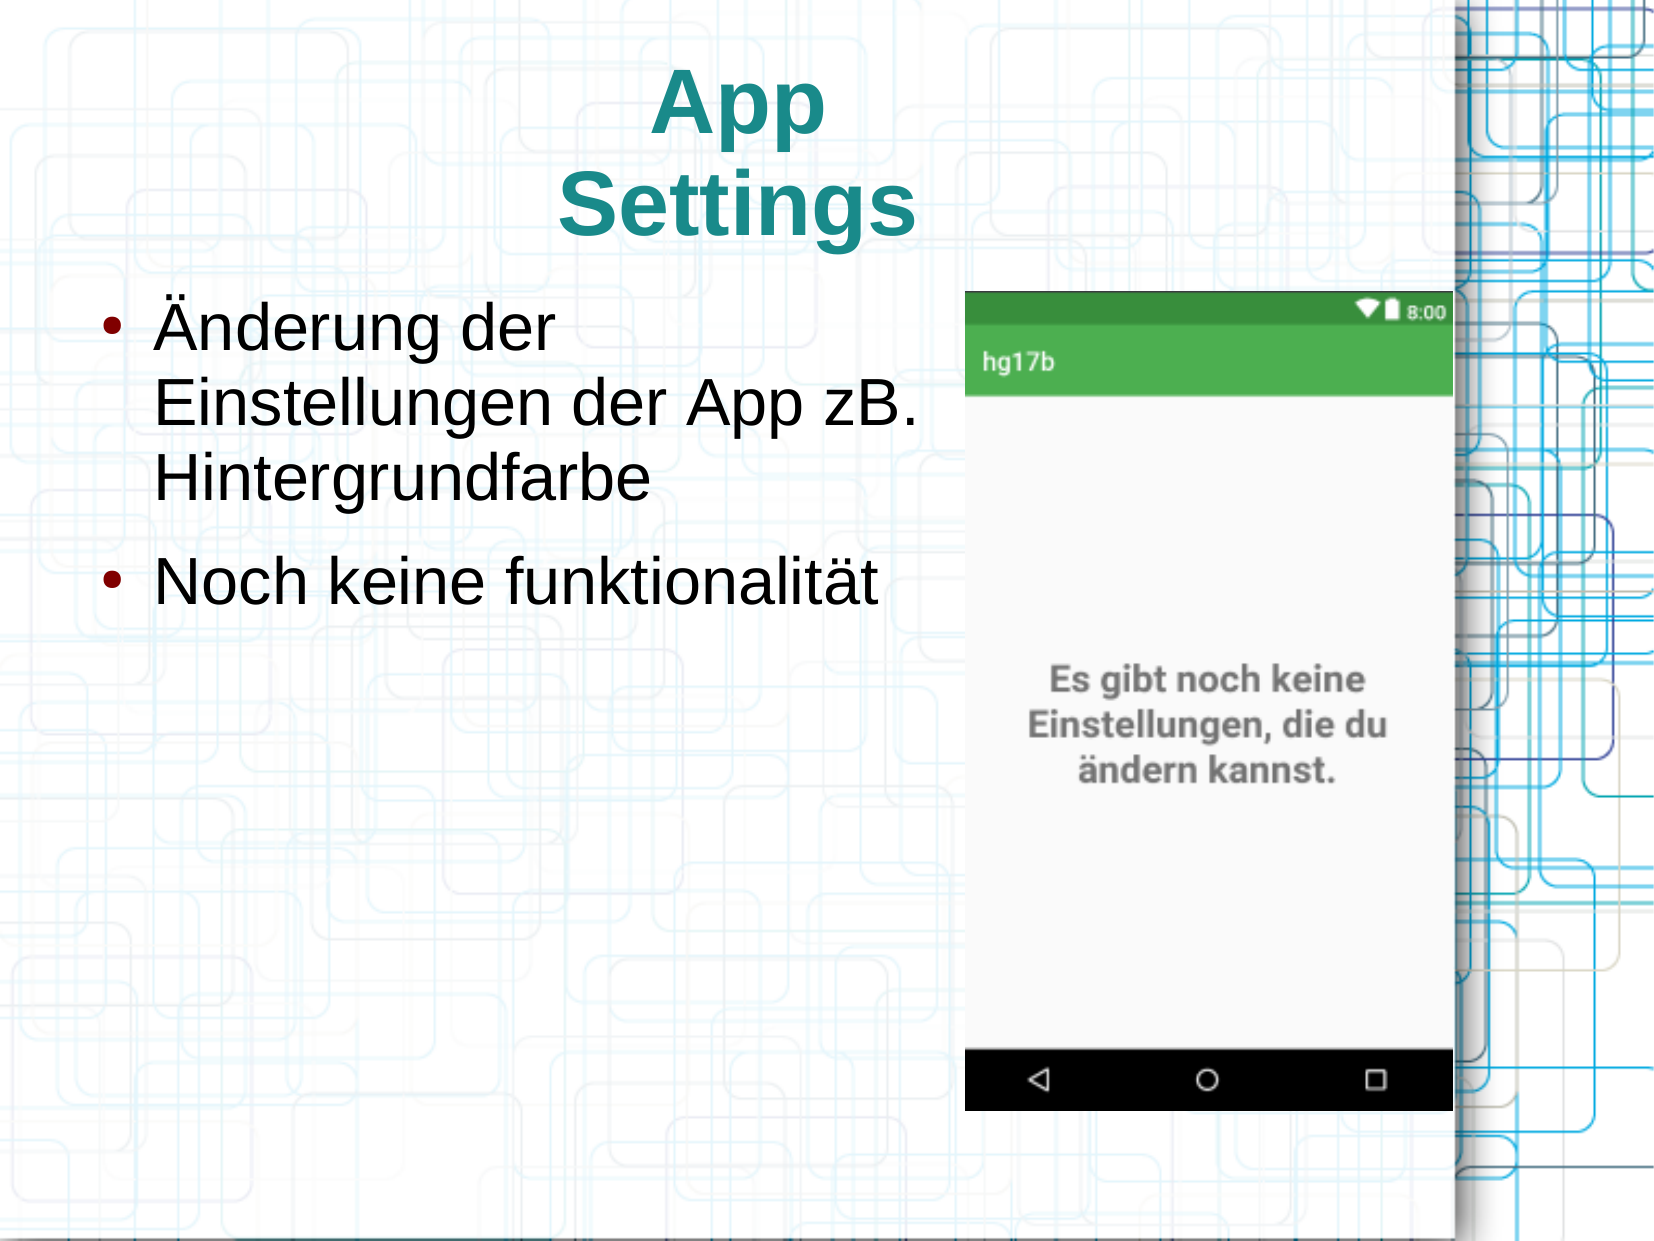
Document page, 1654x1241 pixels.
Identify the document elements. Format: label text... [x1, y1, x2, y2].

list Änderung der Einstellungen der App zB. Hintergrundfarbe Noch keine funktionalität [82, 290, 957, 1109]
title App Settings [59, 49, 1418, 257]
picture [0, 0, 1654, 1241]
